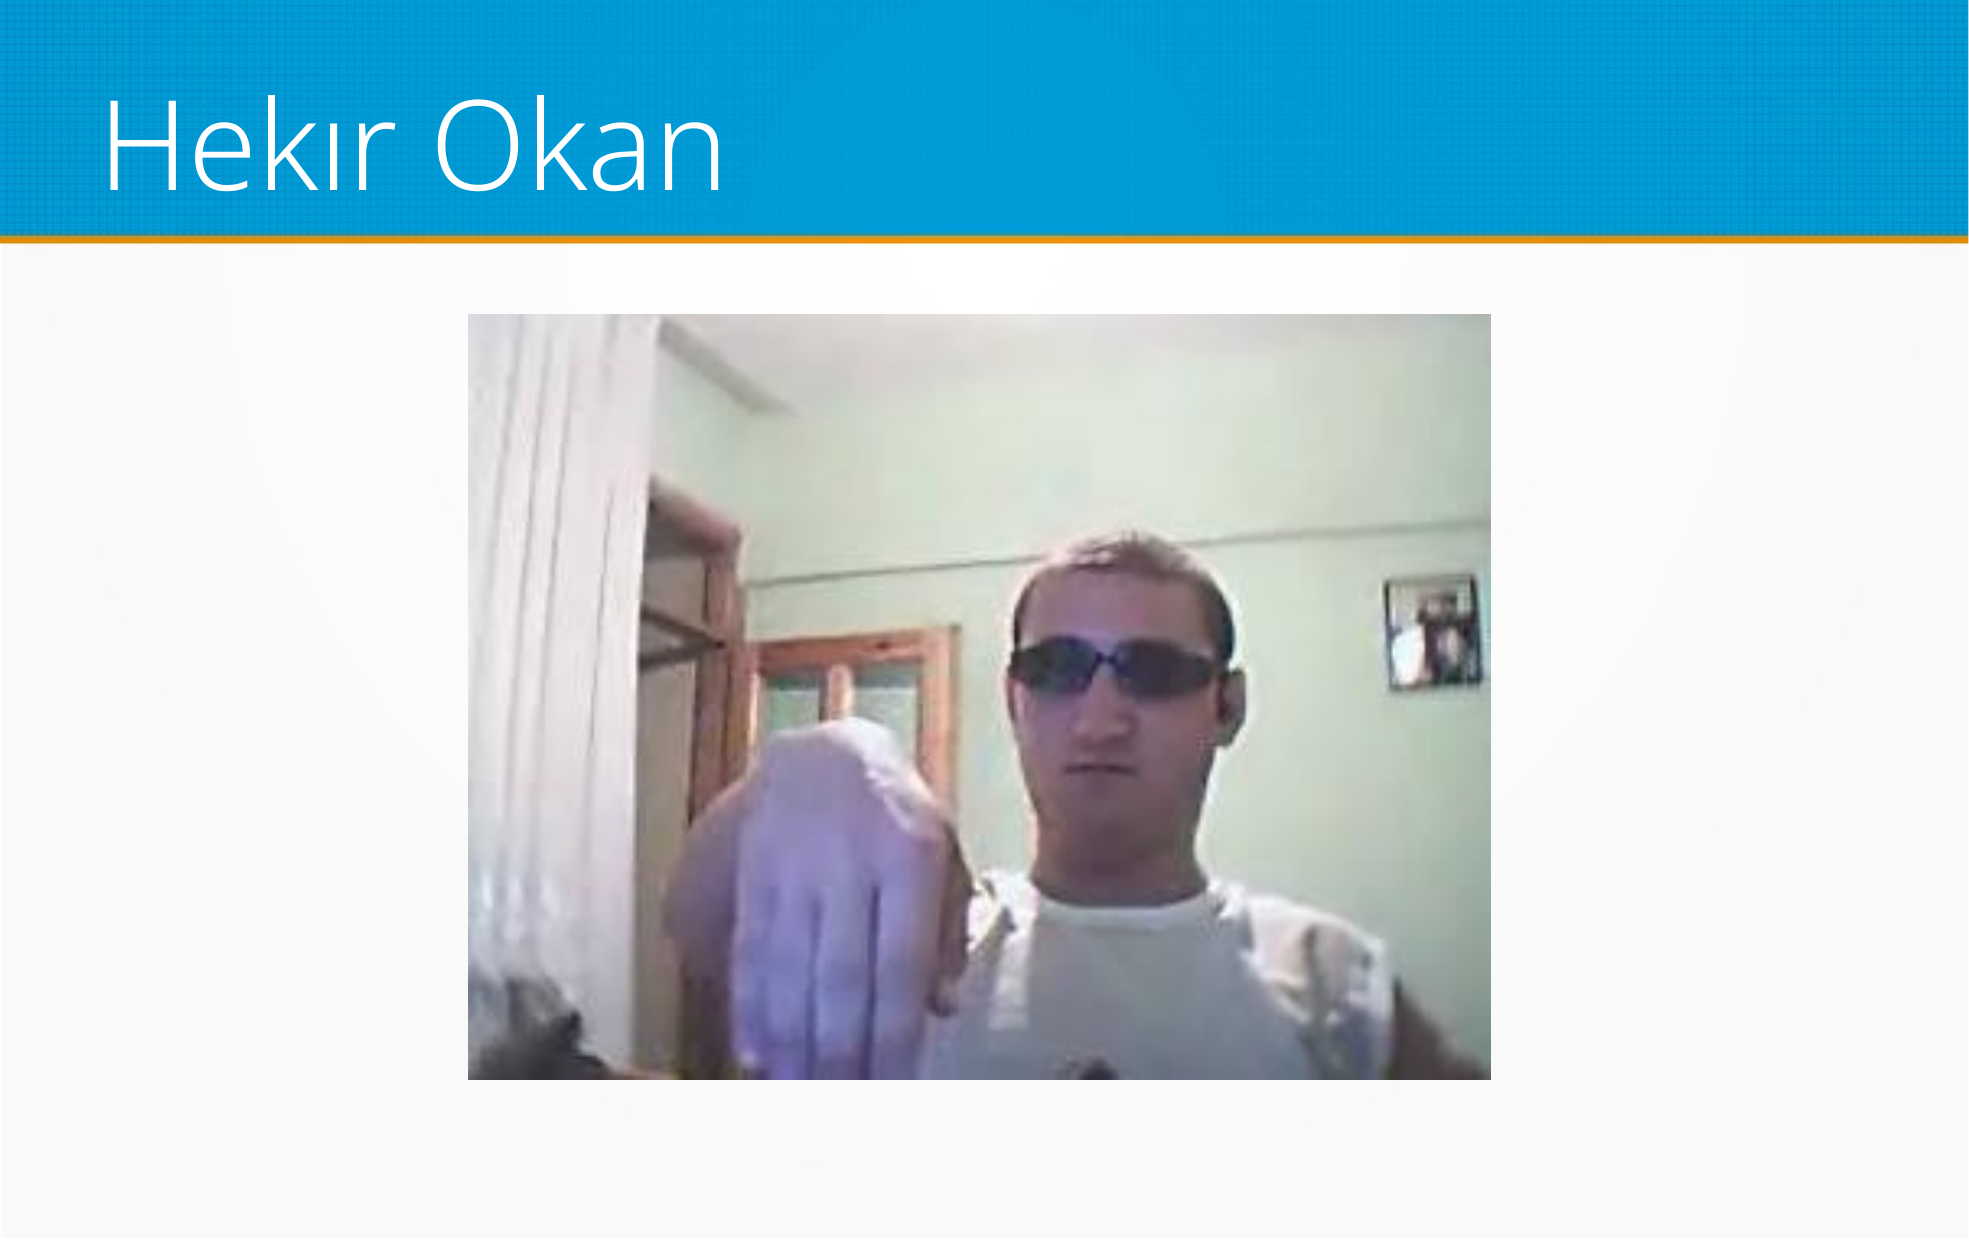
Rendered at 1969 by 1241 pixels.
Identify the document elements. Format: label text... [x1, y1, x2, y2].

title Hekır Okan [98, 19, 1870, 227]
picture [0, 233, 1969, 1241]
